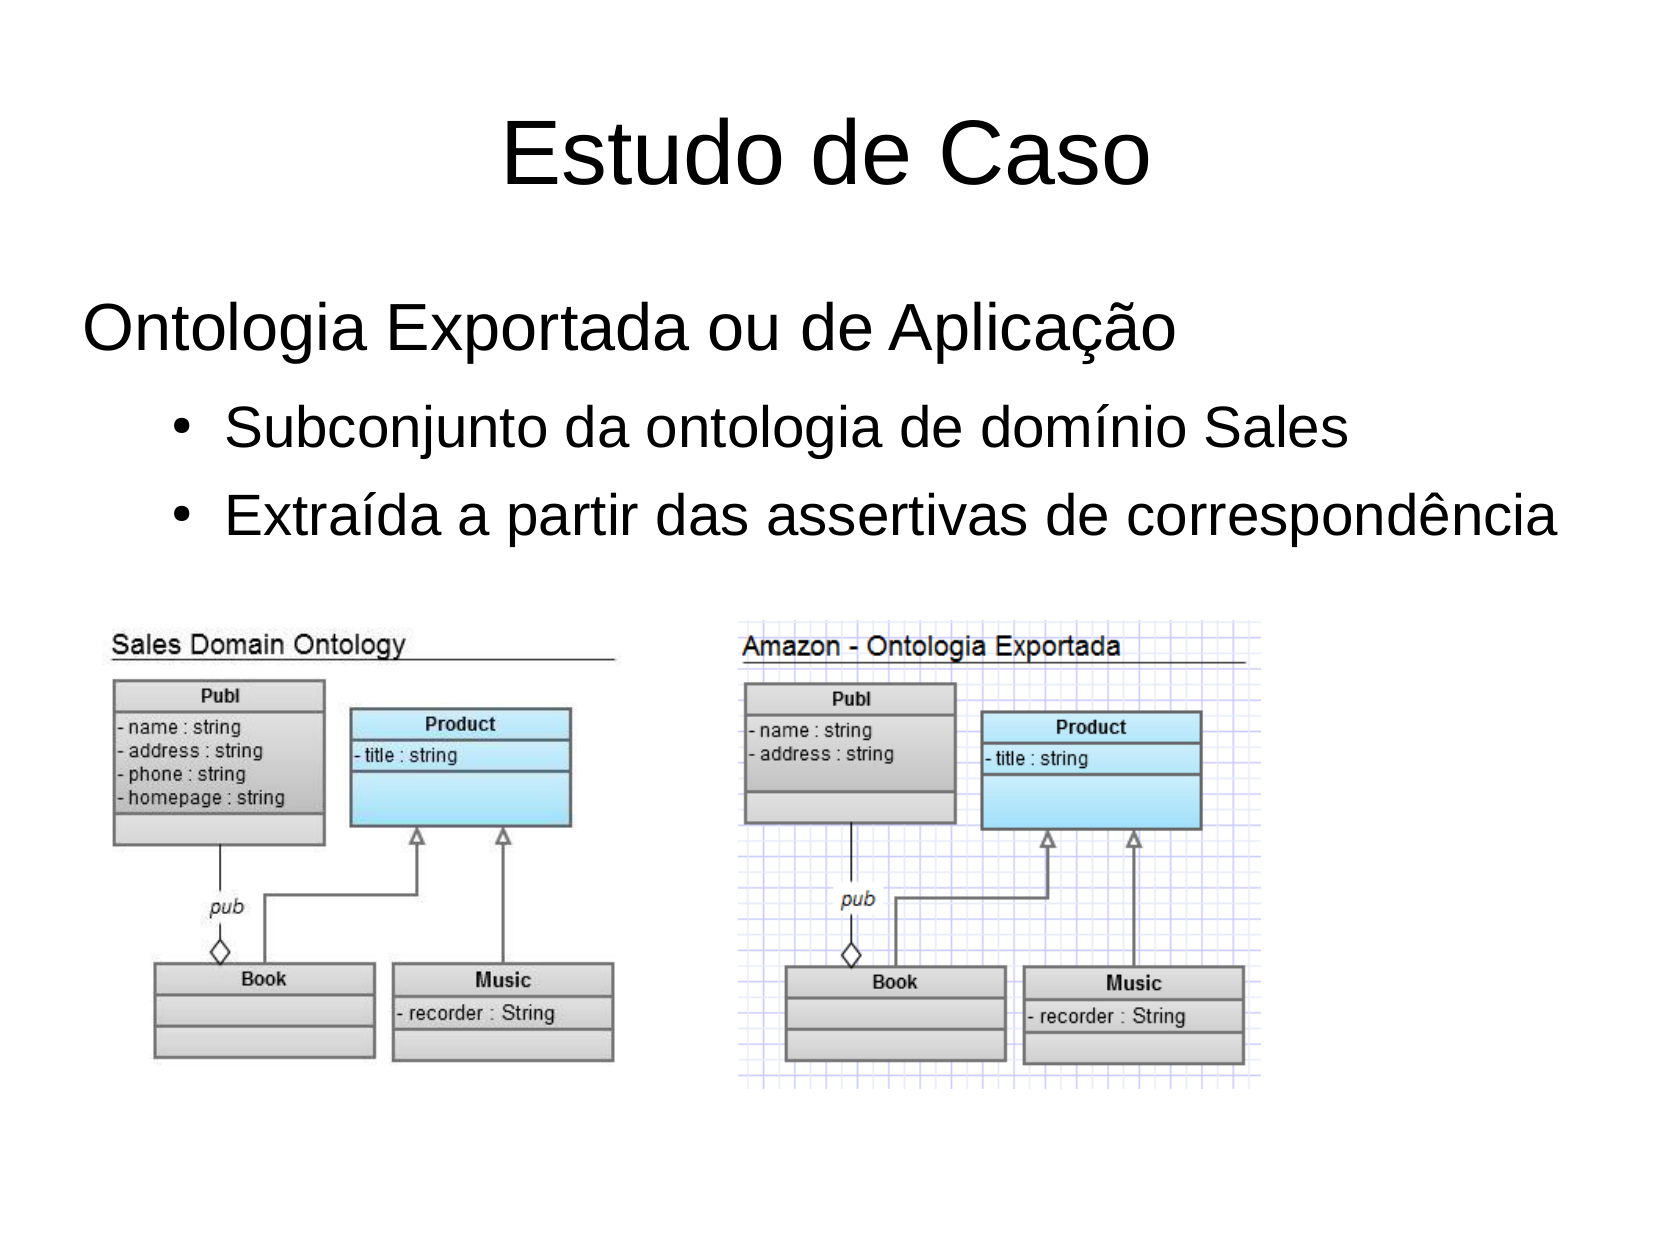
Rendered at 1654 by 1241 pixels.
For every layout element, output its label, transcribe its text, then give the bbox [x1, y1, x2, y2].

list Ontologia Exportada ou de Aplicação Subconjunto da ontologia de domínio Sales Extraída a partir das assertivas de correspondência [82, 290, 1571, 1109]
picture [738, 620, 1261, 1089]
picture [102, 620, 621, 1089]
title Estudo de Caso [82, 49, 1571, 257]
